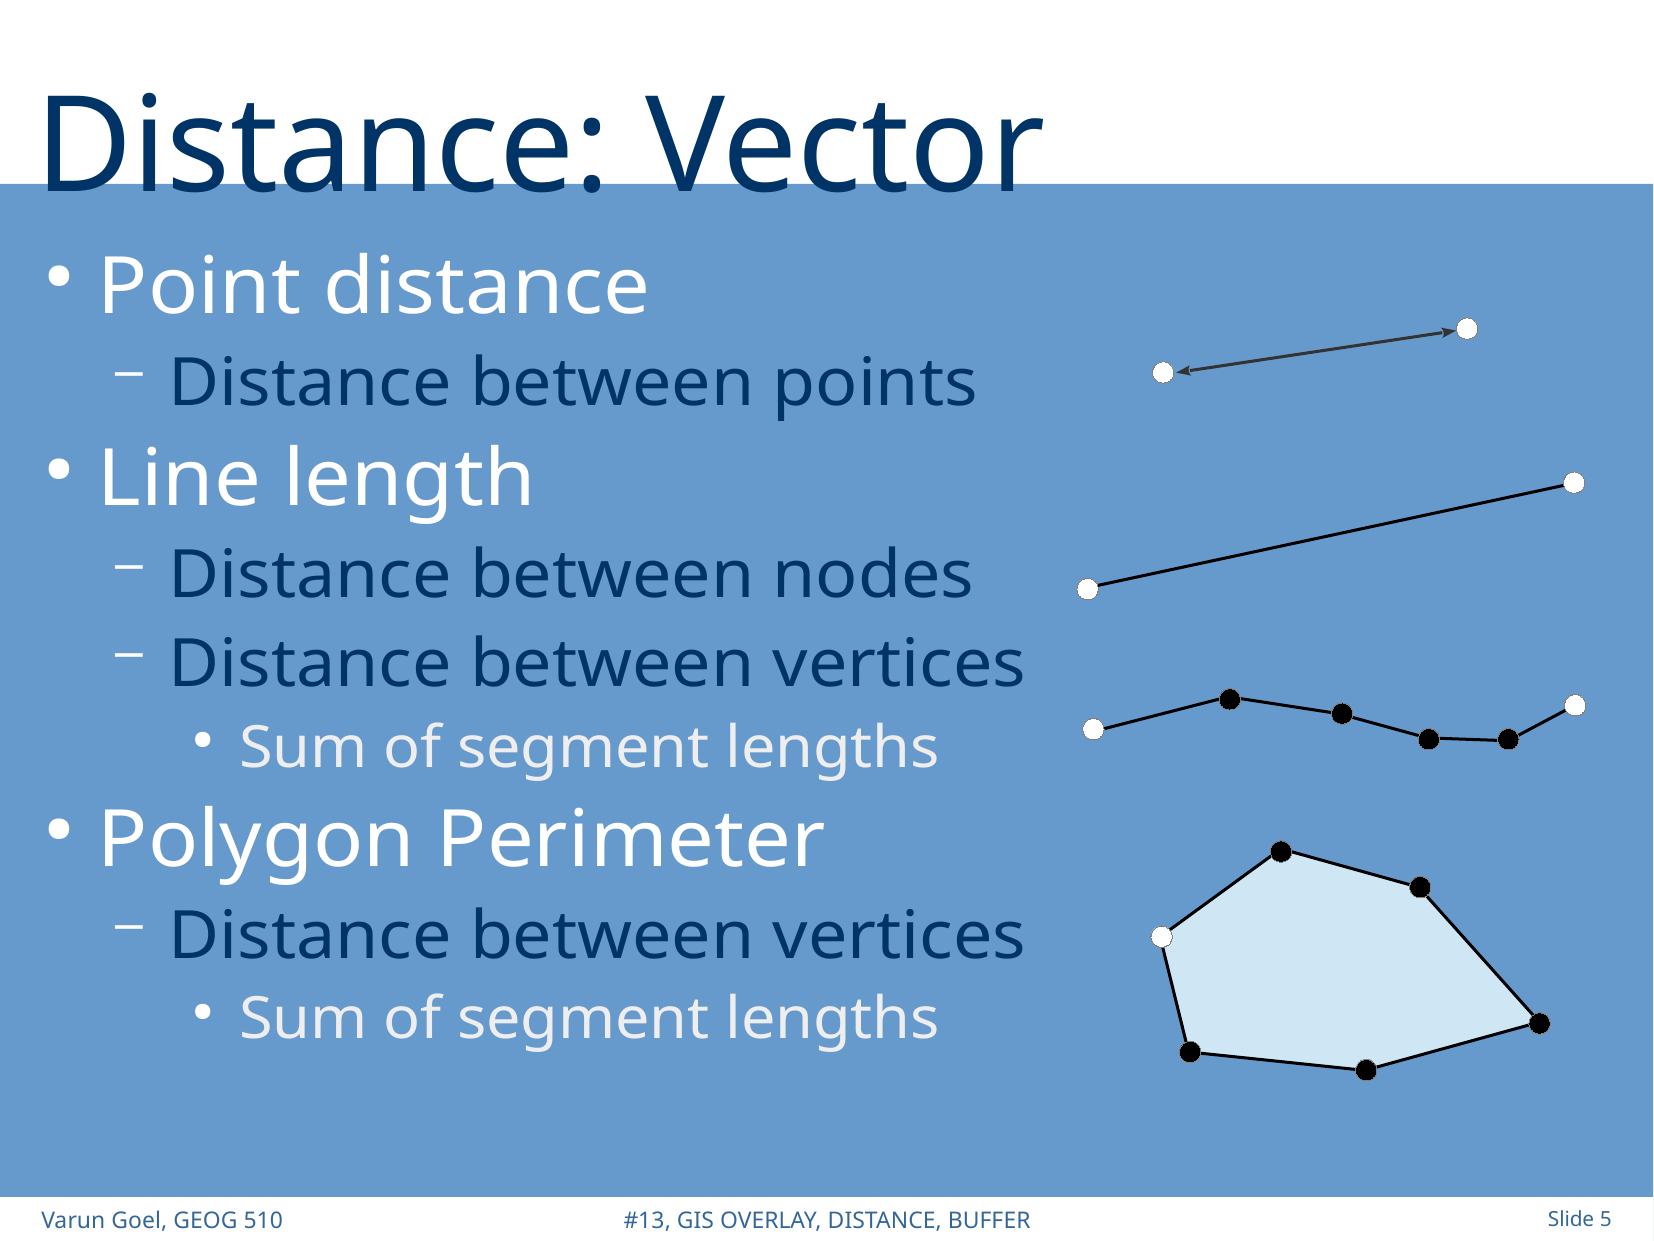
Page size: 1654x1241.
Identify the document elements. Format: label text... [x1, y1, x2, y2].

title Distance: Vector [35, 35, 1573, 237]
list Point distance Distance between points Line length Distance between nodes Distance between vertices Sum of segment lengths Polygon Perimeter Distance between vertices Sum of segment lengths [26, 237, 1601, 1156]
text_box [1497, 728, 1520, 750]
text_box [1456, 317, 1478, 340]
text_box [1076, 578, 1099, 600]
text_box [1219, 688, 1241, 711]
text_box [1150, 840, 1551, 1081]
text_box [1152, 361, 1174, 384]
text_box [1331, 702, 1353, 725]
text_box [1563, 471, 1585, 494]
text_box [1564, 694, 1586, 716]
text_box [1082, 718, 1105, 740]
text_box [1418, 728, 1440, 750]
